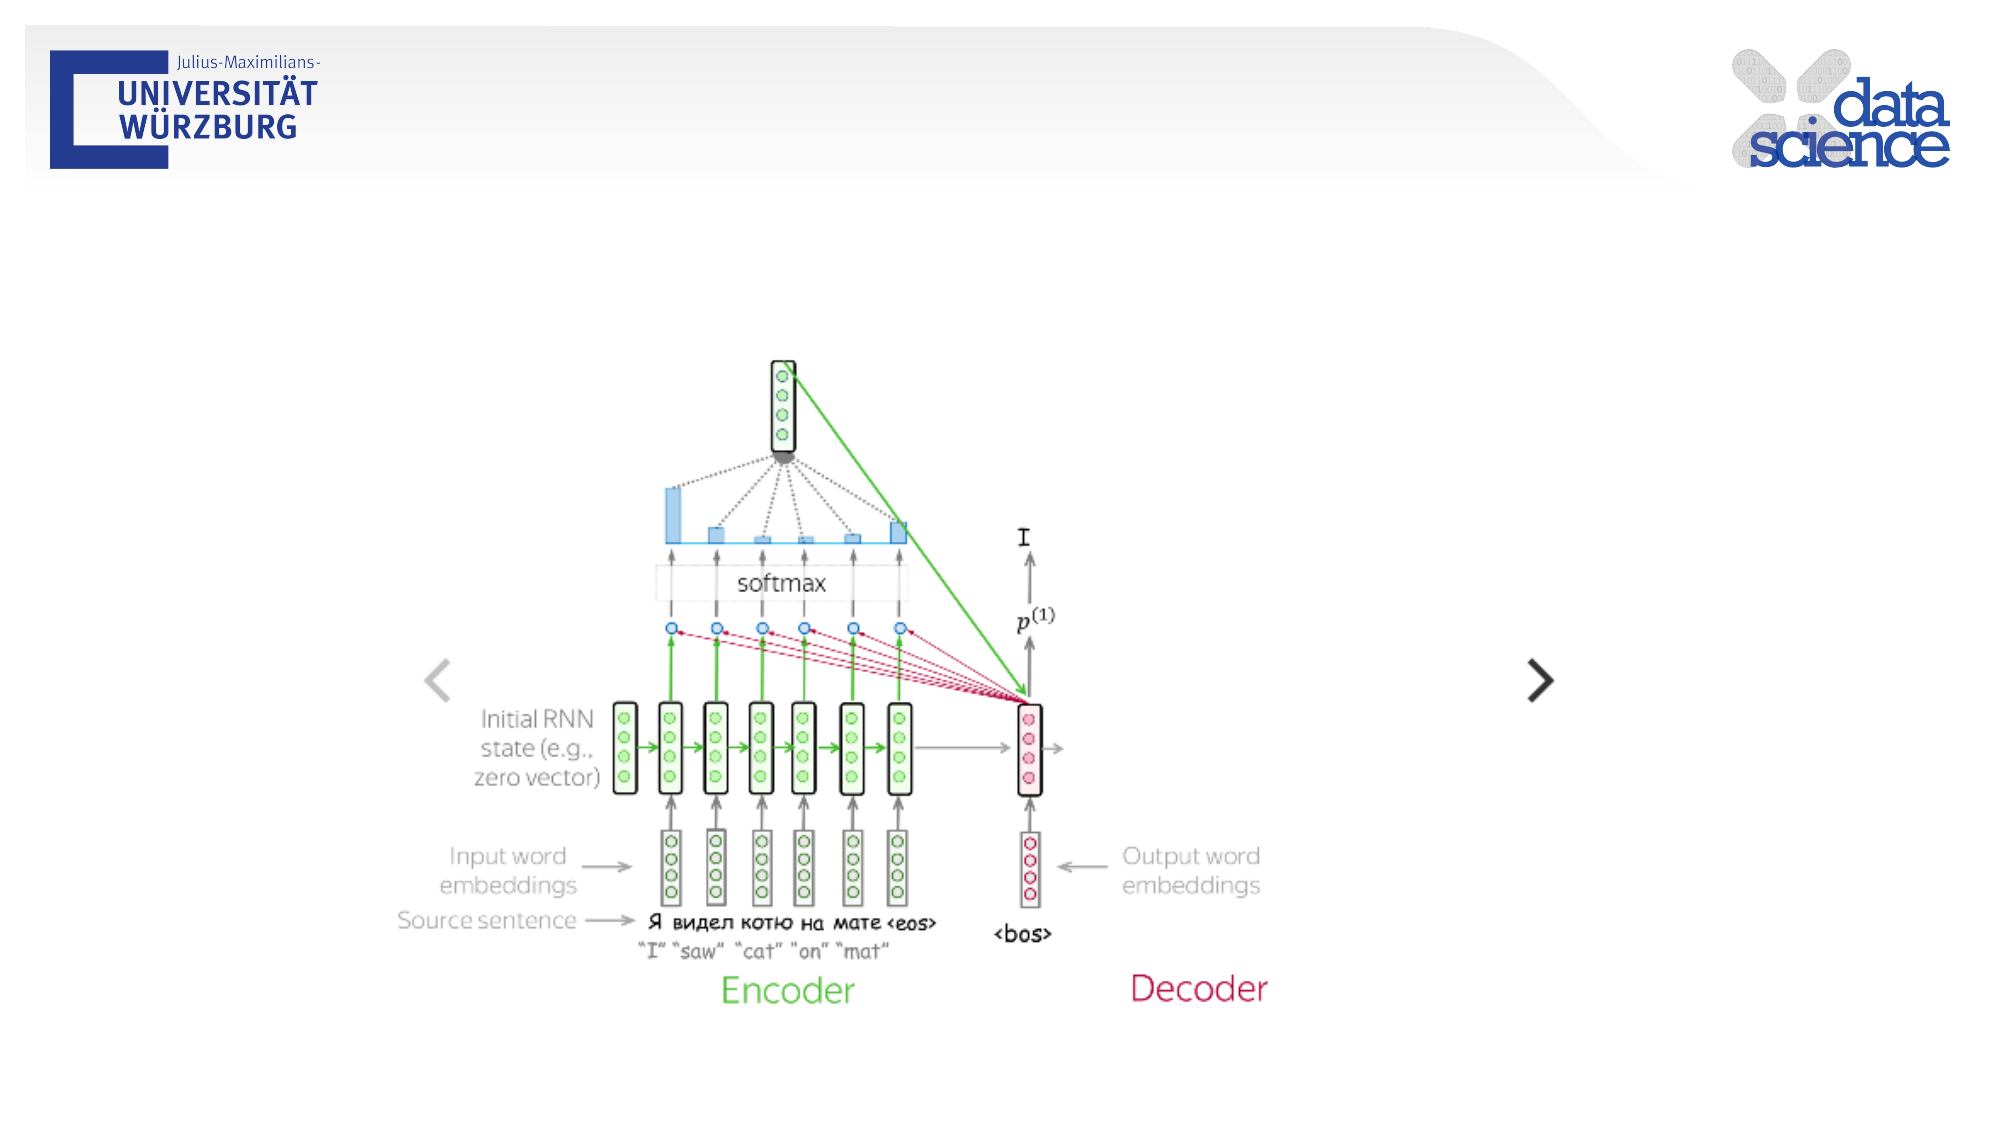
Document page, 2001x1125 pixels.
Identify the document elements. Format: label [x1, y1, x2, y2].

picture [50, 50, 321, 169]
picture [387, 347, 1591, 1014]
picture [1732, 49, 1950, 168]
